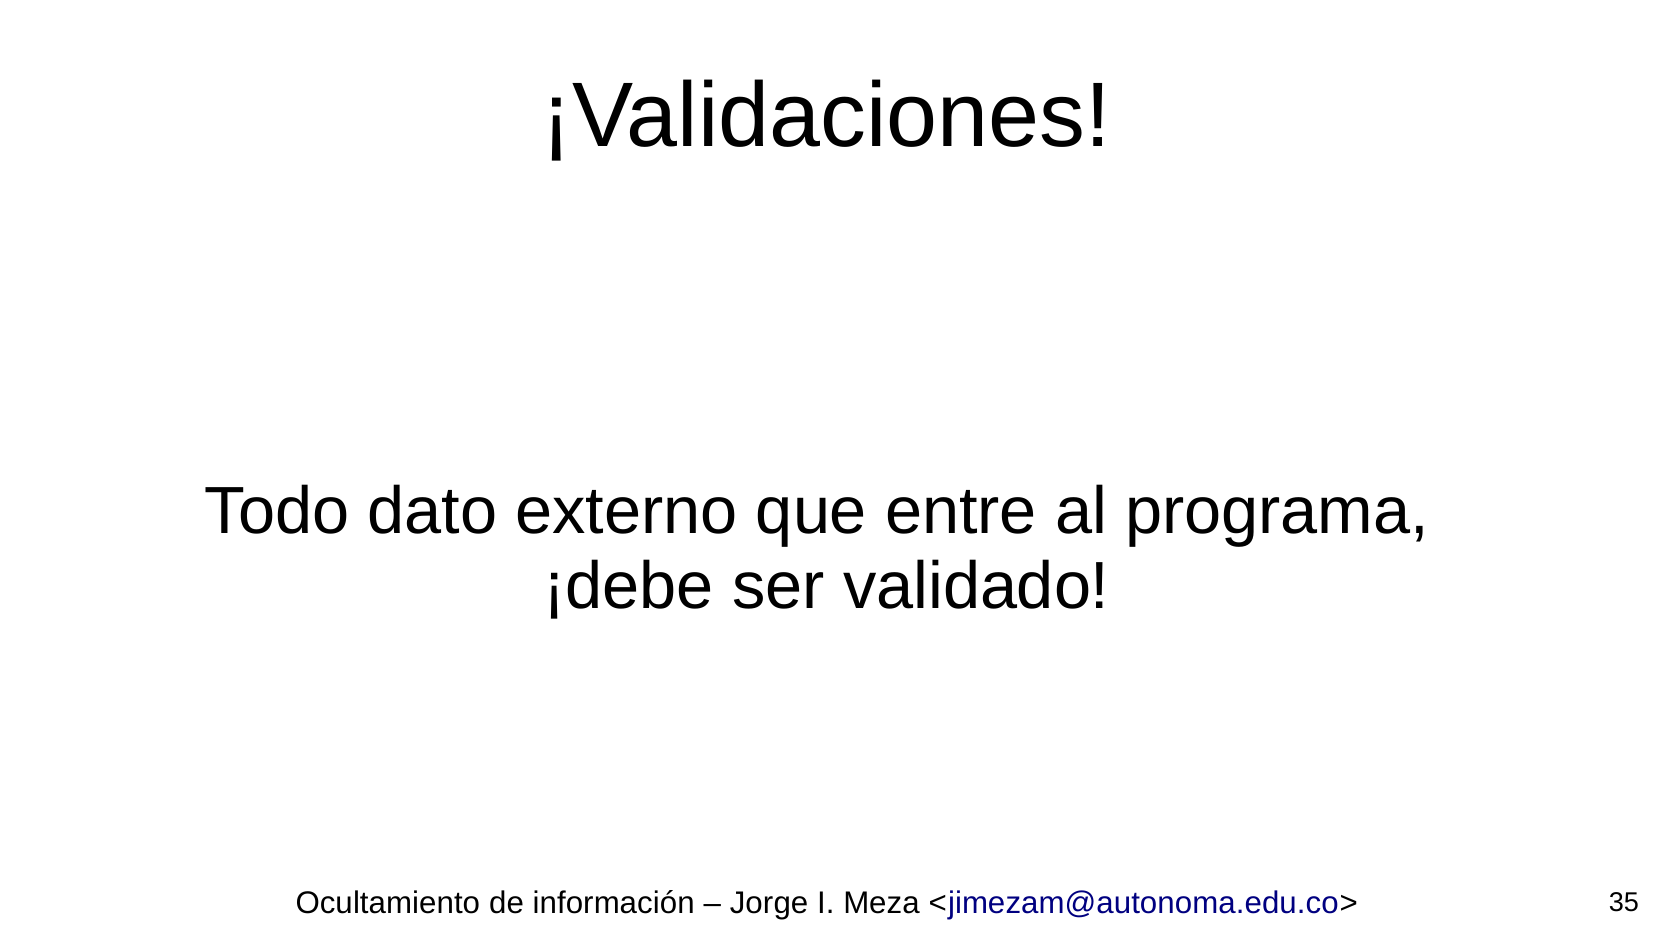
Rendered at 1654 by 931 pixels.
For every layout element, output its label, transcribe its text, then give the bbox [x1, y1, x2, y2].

subtitle Todo dato externo que entre al programa, ¡debe ser validado! [82, 217, 1571, 879]
title ¡Validaciones! [82, 37, 1571, 193]
